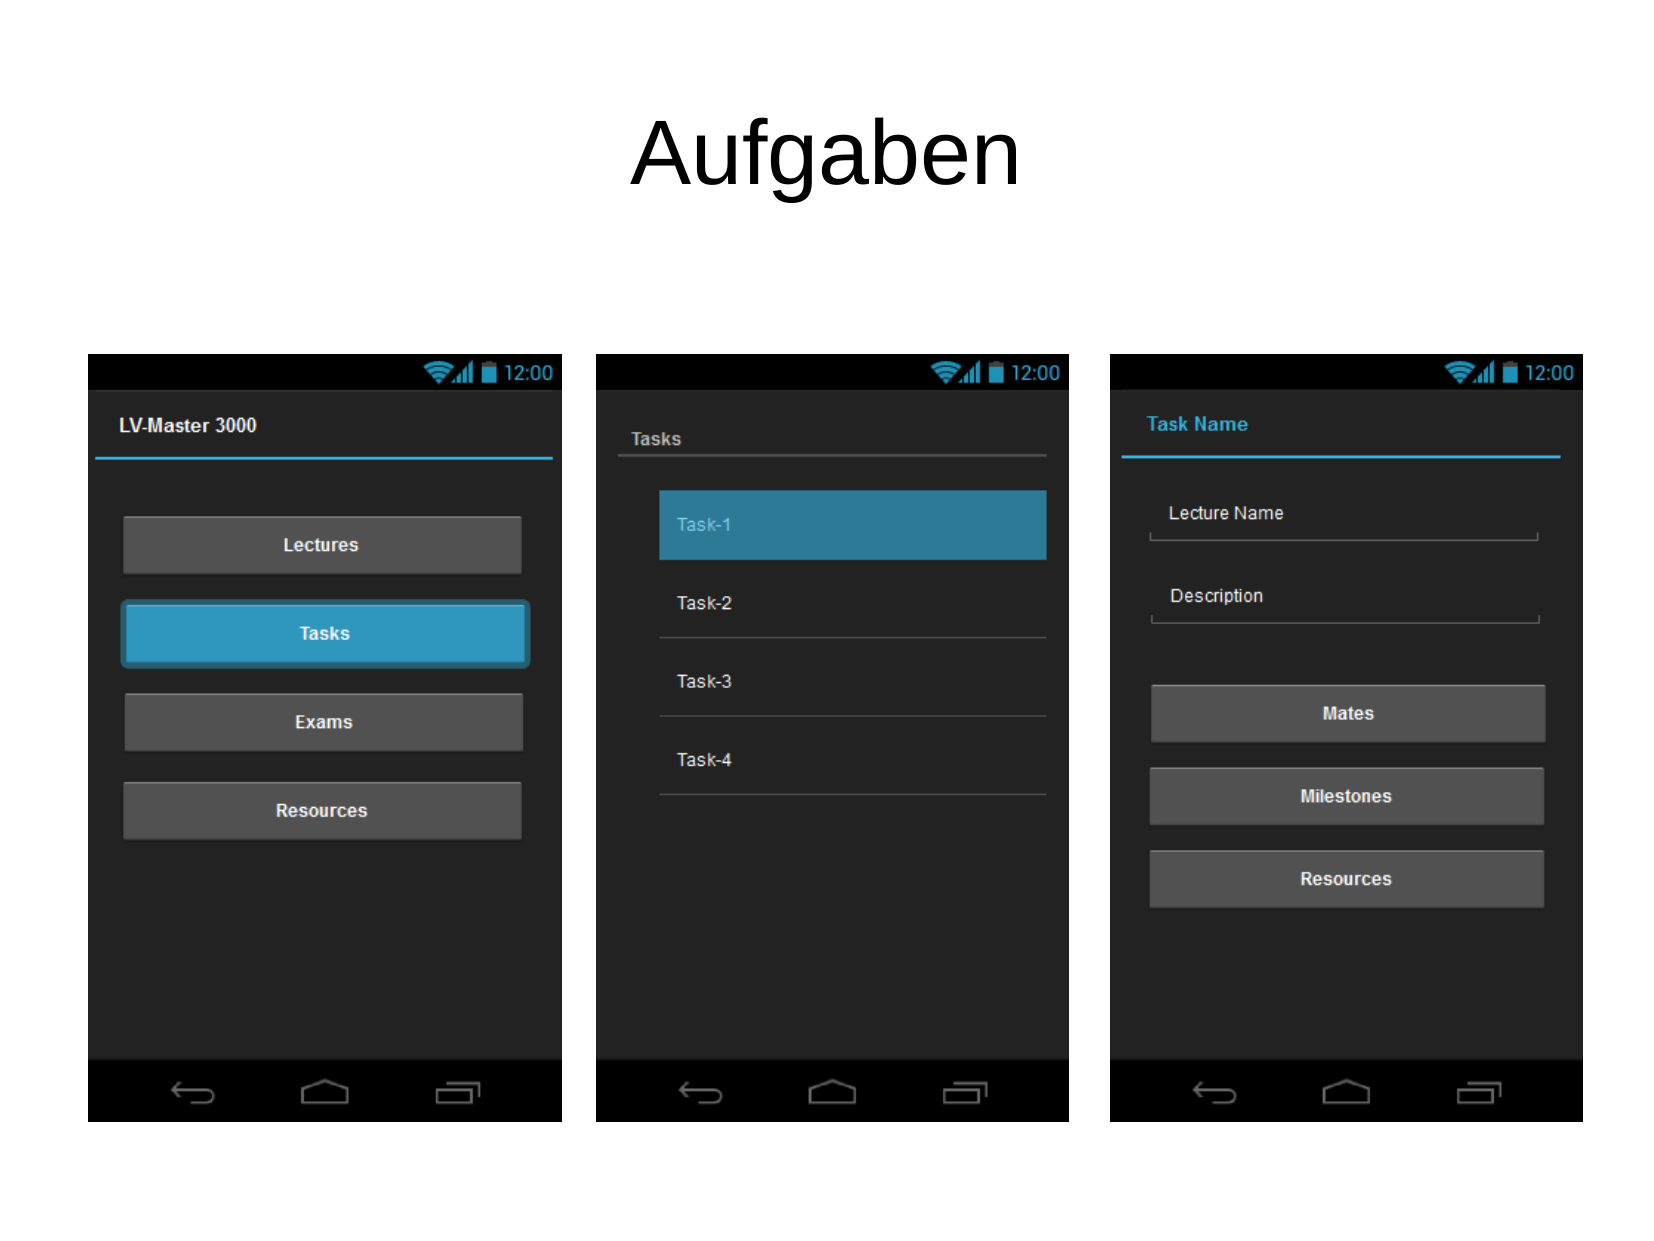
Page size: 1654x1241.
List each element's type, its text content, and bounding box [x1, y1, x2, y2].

picture [596, 354, 1069, 1123]
picture [88, 354, 562, 1123]
title Aufgaben [82, 49, 1571, 257]
picture [1110, 354, 1583, 1123]
